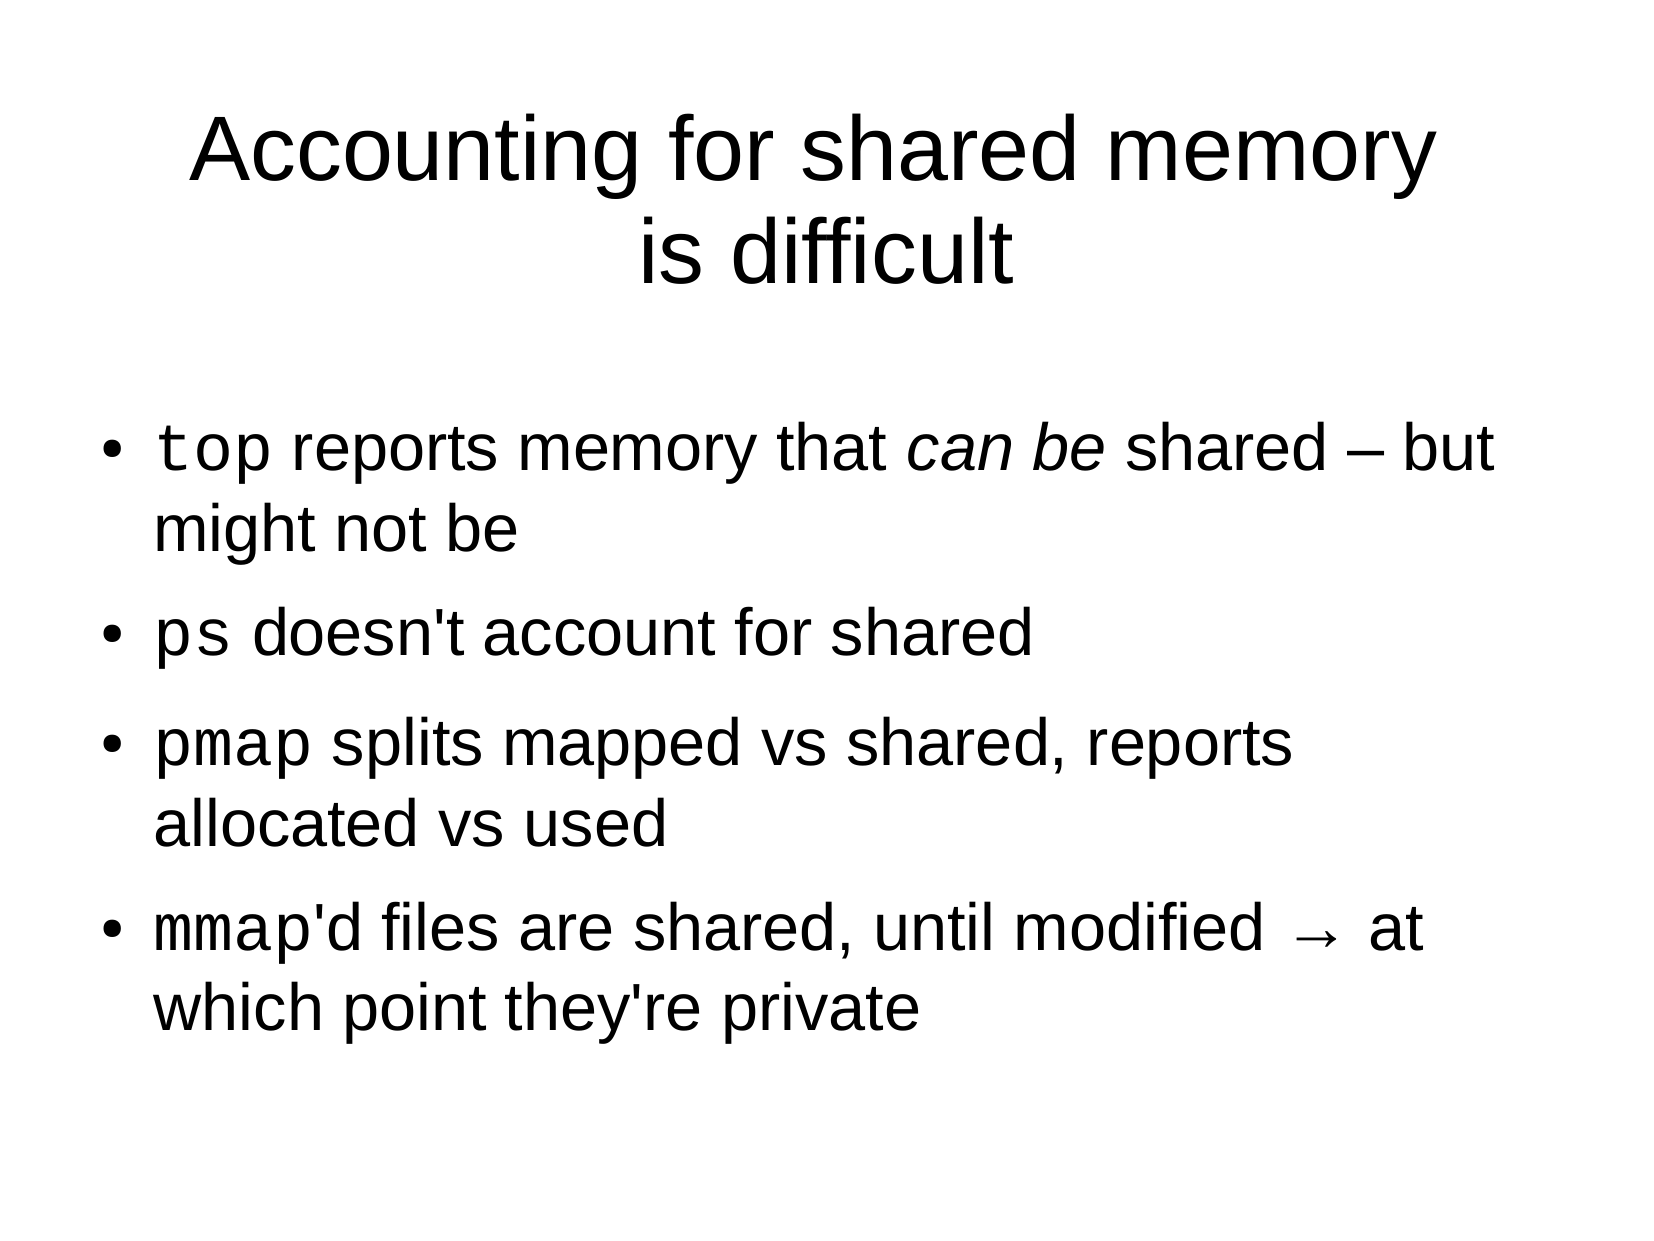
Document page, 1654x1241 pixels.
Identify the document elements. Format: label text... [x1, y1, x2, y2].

list top reports memory that can be shared – but might not be ps doesn't account for shared pmap splits mapped vs shared, reports allocated vs used mmap'd files are shared, until modified → at which point they're private [82, 410, 1571, 1046]
title Accounting for shared memory is difficult [82, 96, 1571, 304]
